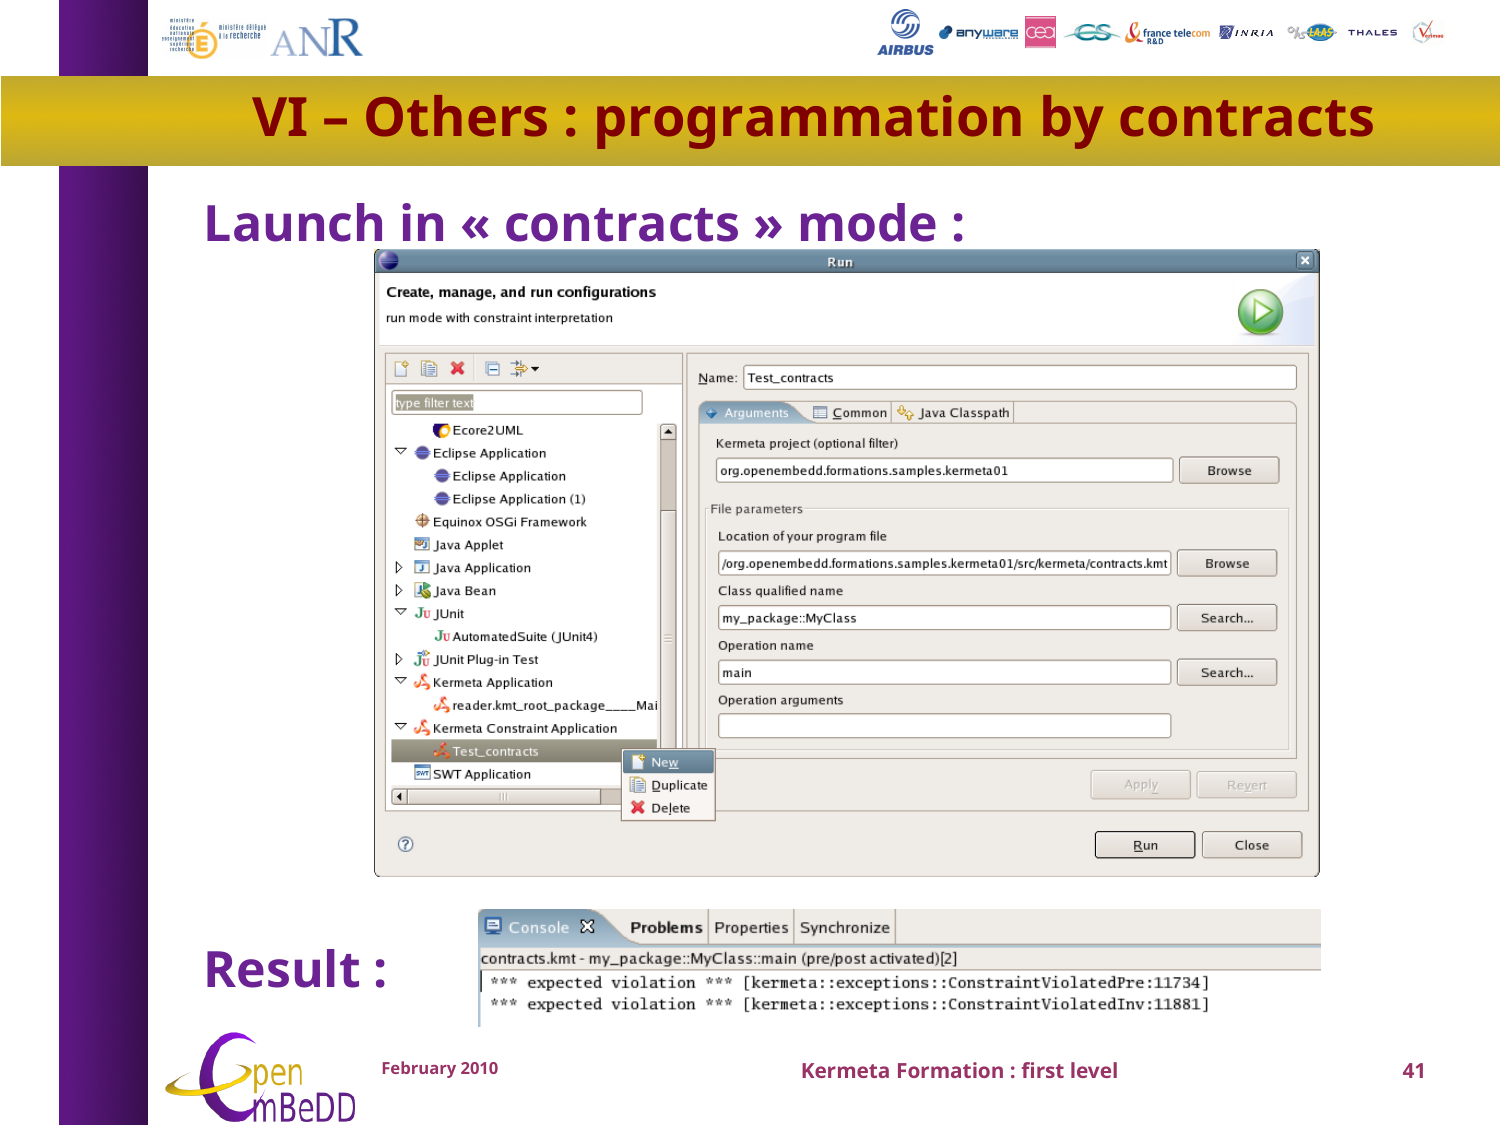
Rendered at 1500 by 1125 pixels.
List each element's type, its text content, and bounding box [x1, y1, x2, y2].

picture [374, 249, 1320, 877]
text_box February 2010 [366, 1049, 531, 1101]
text_box [1387, 1049, 1482, 1101]
list Launch in « contracts » mode : Result : [147, 191, 1488, 1019]
picture [478, 909, 1321, 1027]
title VI – Others : programmation by contracts [147, 82, 1481, 148]
text_box Kermeta Formation : first level [531, 1049, 1387, 1101]
